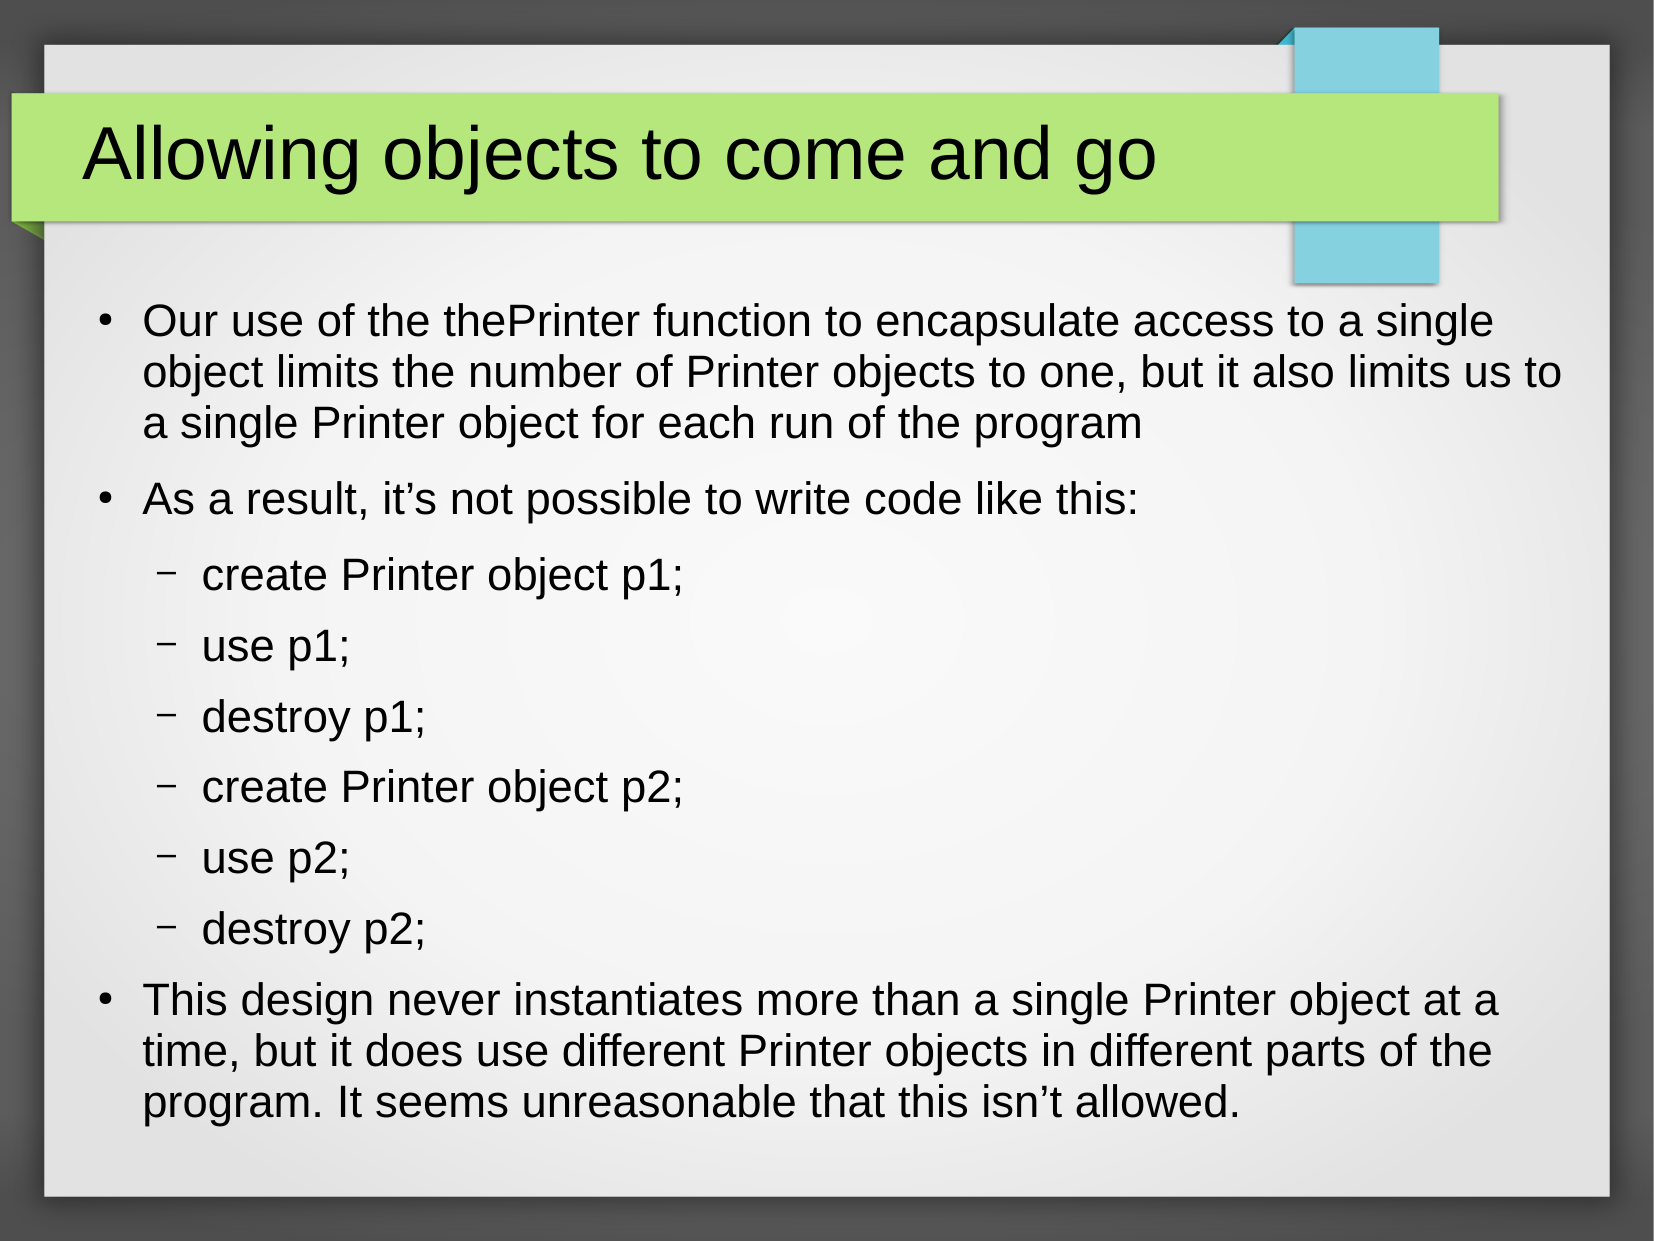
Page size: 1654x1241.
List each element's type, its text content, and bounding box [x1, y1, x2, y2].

list Our use of the thePrinter function to encapsulate access to a single object limits the number of Printer objects to one, but it also limits us to a single Printer object for each run of the program As a result, it’s not possible to write code like this: create Printer object p1; use p1; destroy p1; create Printer object p2; use p2; destroy p2; This design never instantiates more than a single Printer object at a time, but it does use different Printer objects in different parts of the program. It seems unreasonable that this isn’t allowed. [82, 295, 1571, 1130]
picture [0, 0, 1654, 1241]
title Allowing objects to come and go [82, 94, 1264, 213]
